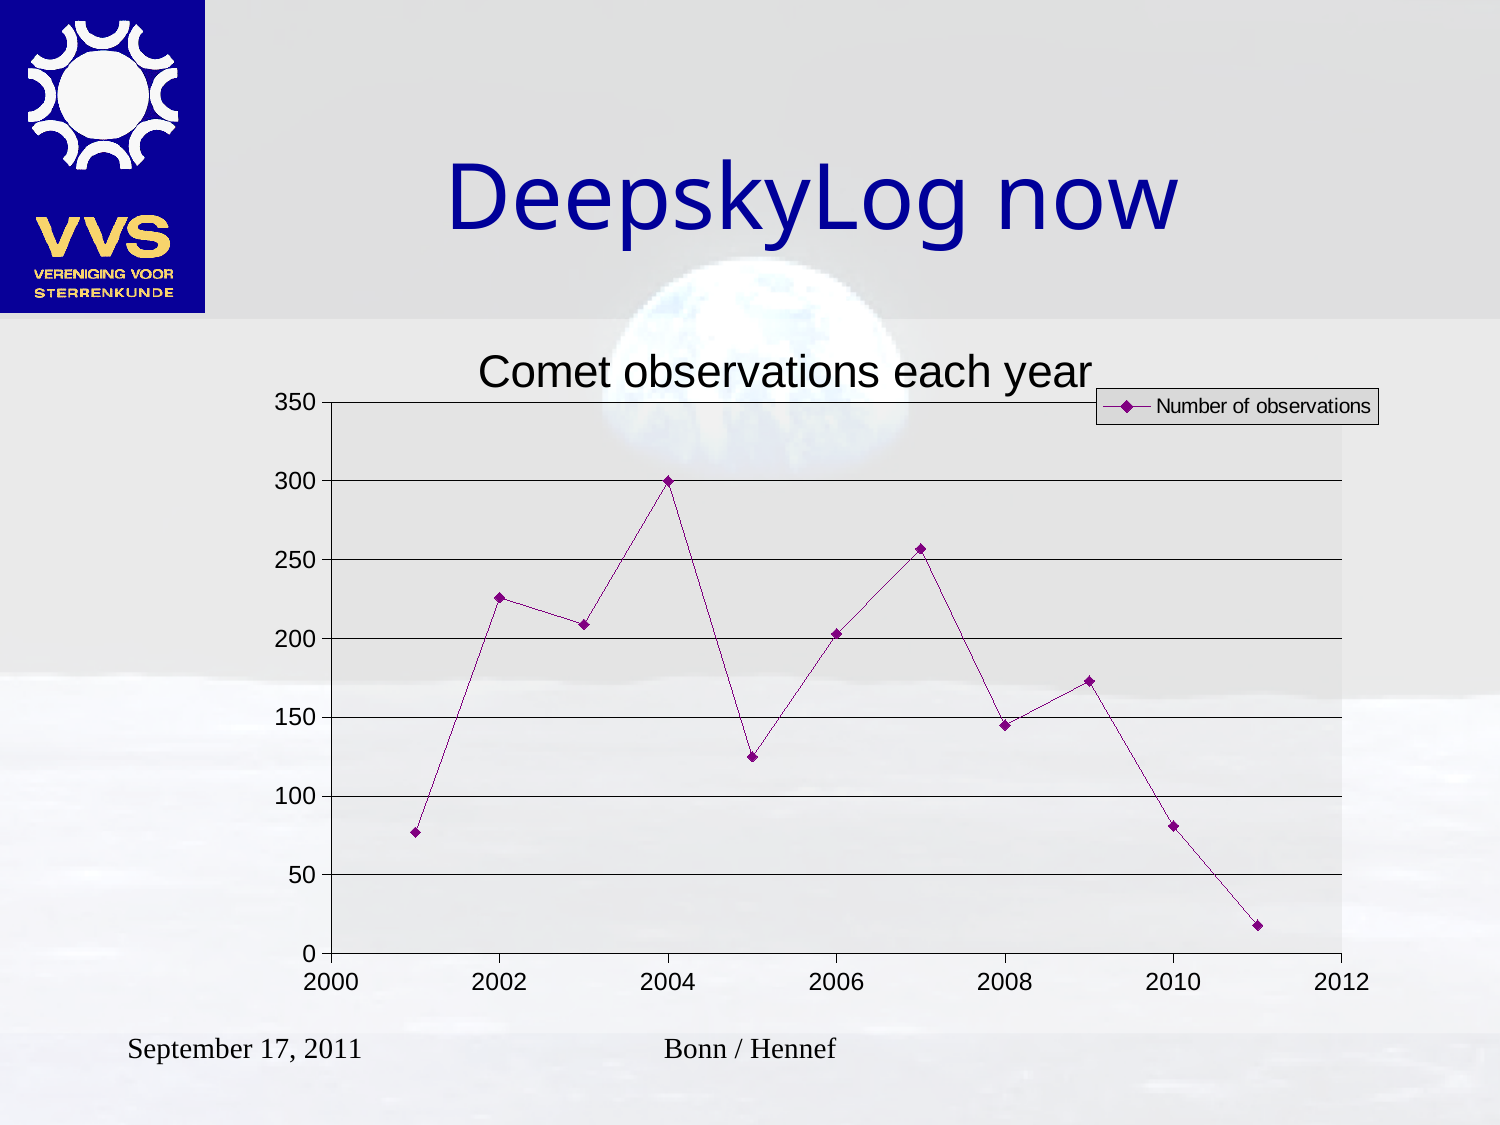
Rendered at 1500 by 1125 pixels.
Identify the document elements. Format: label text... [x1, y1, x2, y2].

chart [0, 318, 1500, 1034]
title DeepskyLog now [237, 76, 1388, 312]
picture [0, 0, 205, 313]
